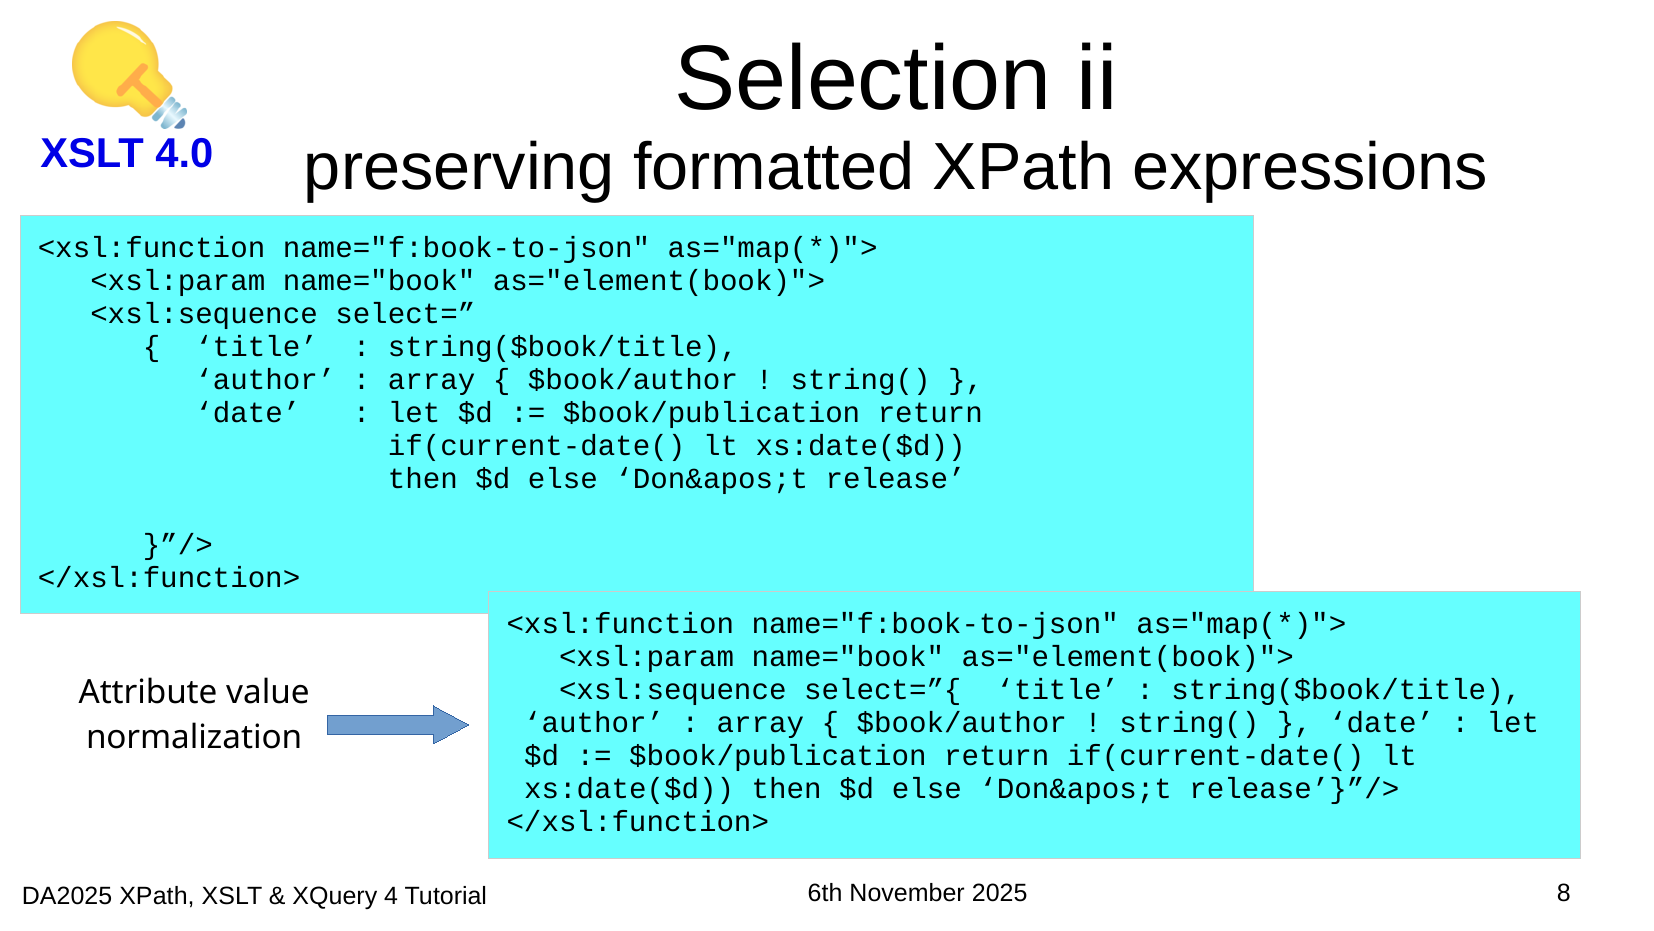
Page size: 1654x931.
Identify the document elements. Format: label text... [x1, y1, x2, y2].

text_box <xsl:function name="f:book-to-json" as="map(*)"> <xsl:param name="book" as="element(book)"> <xsl:sequence select=” { ‘title’ : string($book/title), ‘author’ : array { $book/author ! string() }, ‘date’ : let $d := $book/publication return if(current-date() lt xs:date($d)) then $d else ‘Don&apos;t release’ }”/> </xsl:function> [20, 215, 1254, 581]
text_box [327, 705, 469, 744]
text_box <xsl:function name="f:book-to-json" as="map(*)"> <xsl:param name="book" as="element(book)"> <xsl:sequence select=”{ ‘title’ : string($book/title), ‘author’ : array { $book/author ! string() }, ‘date’ : let $d := $book/publication return if(current-date() lt xs:date($d)) then $d else ‘Don&apos;t release’}”/> </xsl:function> [488, 591, 1581, 859]
picture [72, 21, 187, 129]
text_box Attribute value normalization [64, 668, 325, 782]
title Selection ii preserving formatted XPath expressions [222, 26, 1571, 204]
